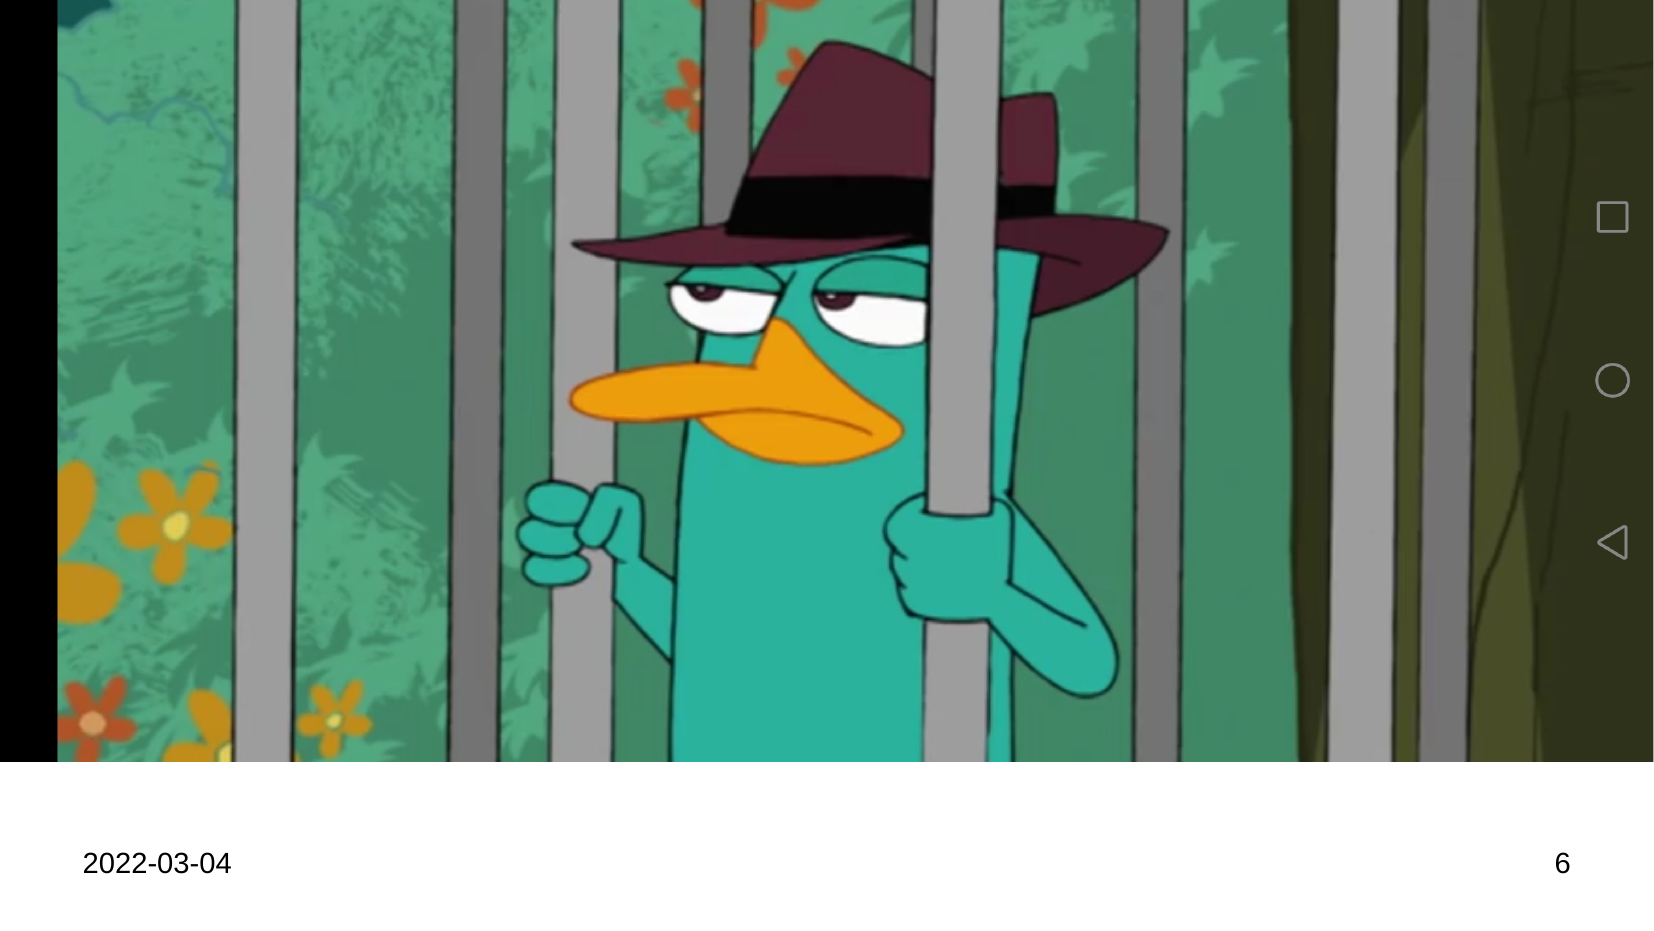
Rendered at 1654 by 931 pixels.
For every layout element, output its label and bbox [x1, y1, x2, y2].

picture [0, 0, 1654, 762]
